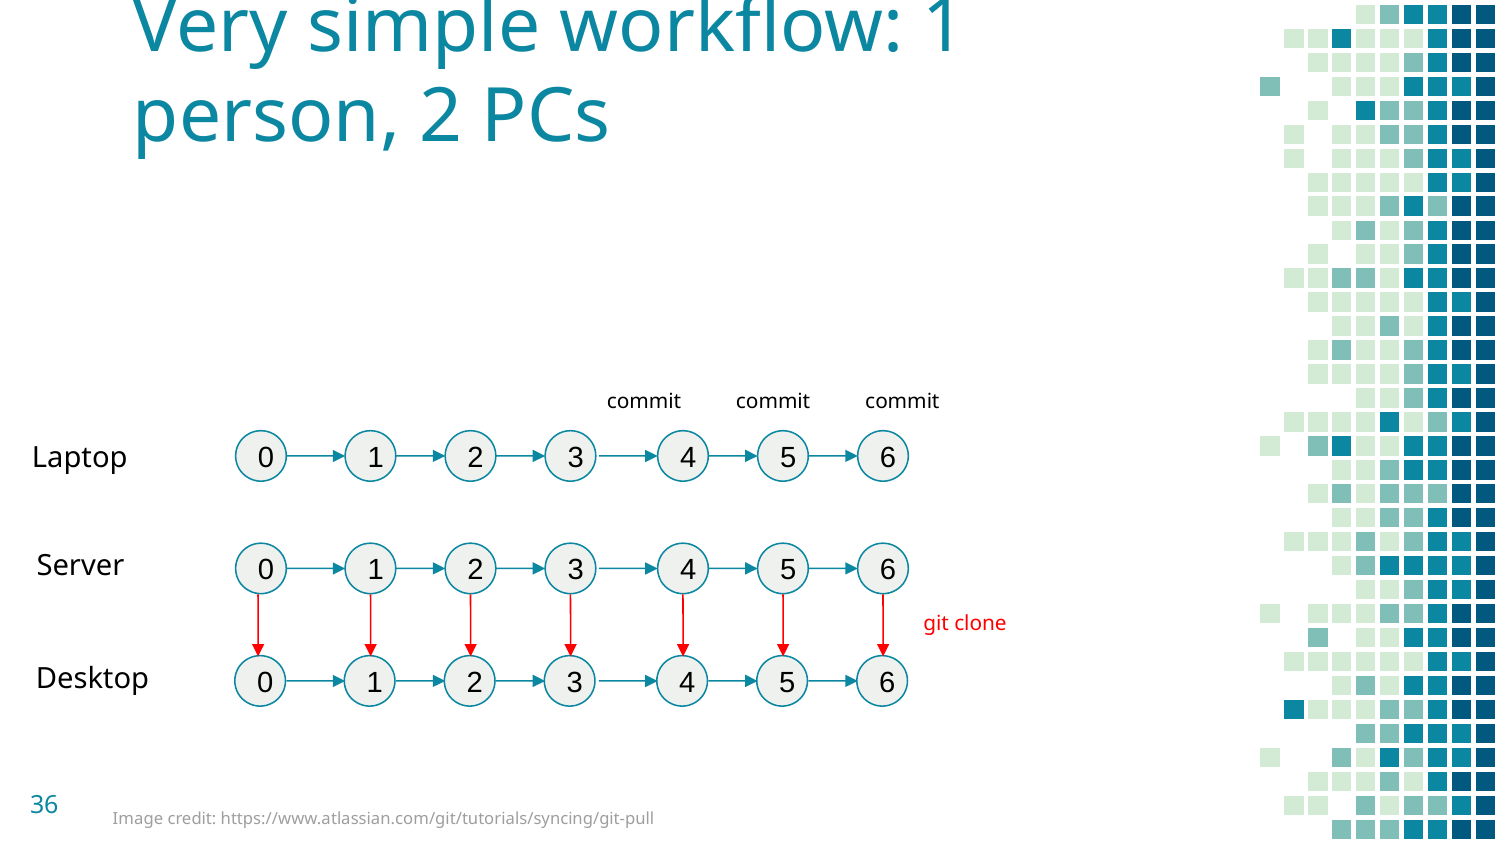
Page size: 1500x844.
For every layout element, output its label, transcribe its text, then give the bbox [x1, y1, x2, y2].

text_box 0 [235, 543, 287, 594]
slide_number <number> [15, 773, 105, 838]
text_box commit commit commit [591, 373, 967, 429]
title Very simple workflow: 1 person, 2 PCs [117, 121, 1227, 262]
text_box git clone [908, 594, 1283, 650]
text_box Laptop [16, 423, 201, 489]
text_box 4 [656, 655, 708, 707]
text_box 4 [657, 543, 709, 594]
text_box 3 [545, 430, 596, 482]
text_box Image credit: https://www.atlassian.com/git/tutorials/syncing/git-pull [97, 792, 793, 843]
text_box 1 [345, 543, 396, 594]
text_box Desktop [20, 643, 205, 709]
text_box 0 [234, 655, 286, 707]
text_box Server [21, 531, 206, 597]
text_box 6 [857, 543, 909, 594]
text_box 0 [235, 430, 287, 482]
text_box 5 [756, 655, 808, 707]
text_box 6 [857, 430, 909, 482]
text_box 6 [856, 655, 908, 707]
text_box 2 [445, 430, 496, 482]
text_box 2 [445, 543, 496, 594]
text_box 1 [344, 655, 395, 707]
text_box 5 [757, 543, 809, 594]
text_box 3 [545, 543, 596, 594]
text_box 4 [657, 430, 709, 482]
text_box 5 [757, 430, 809, 482]
text_box 2 [444, 655, 495, 707]
text_box 1 [345, 430, 396, 482]
text_box 3 [544, 655, 595, 707]
